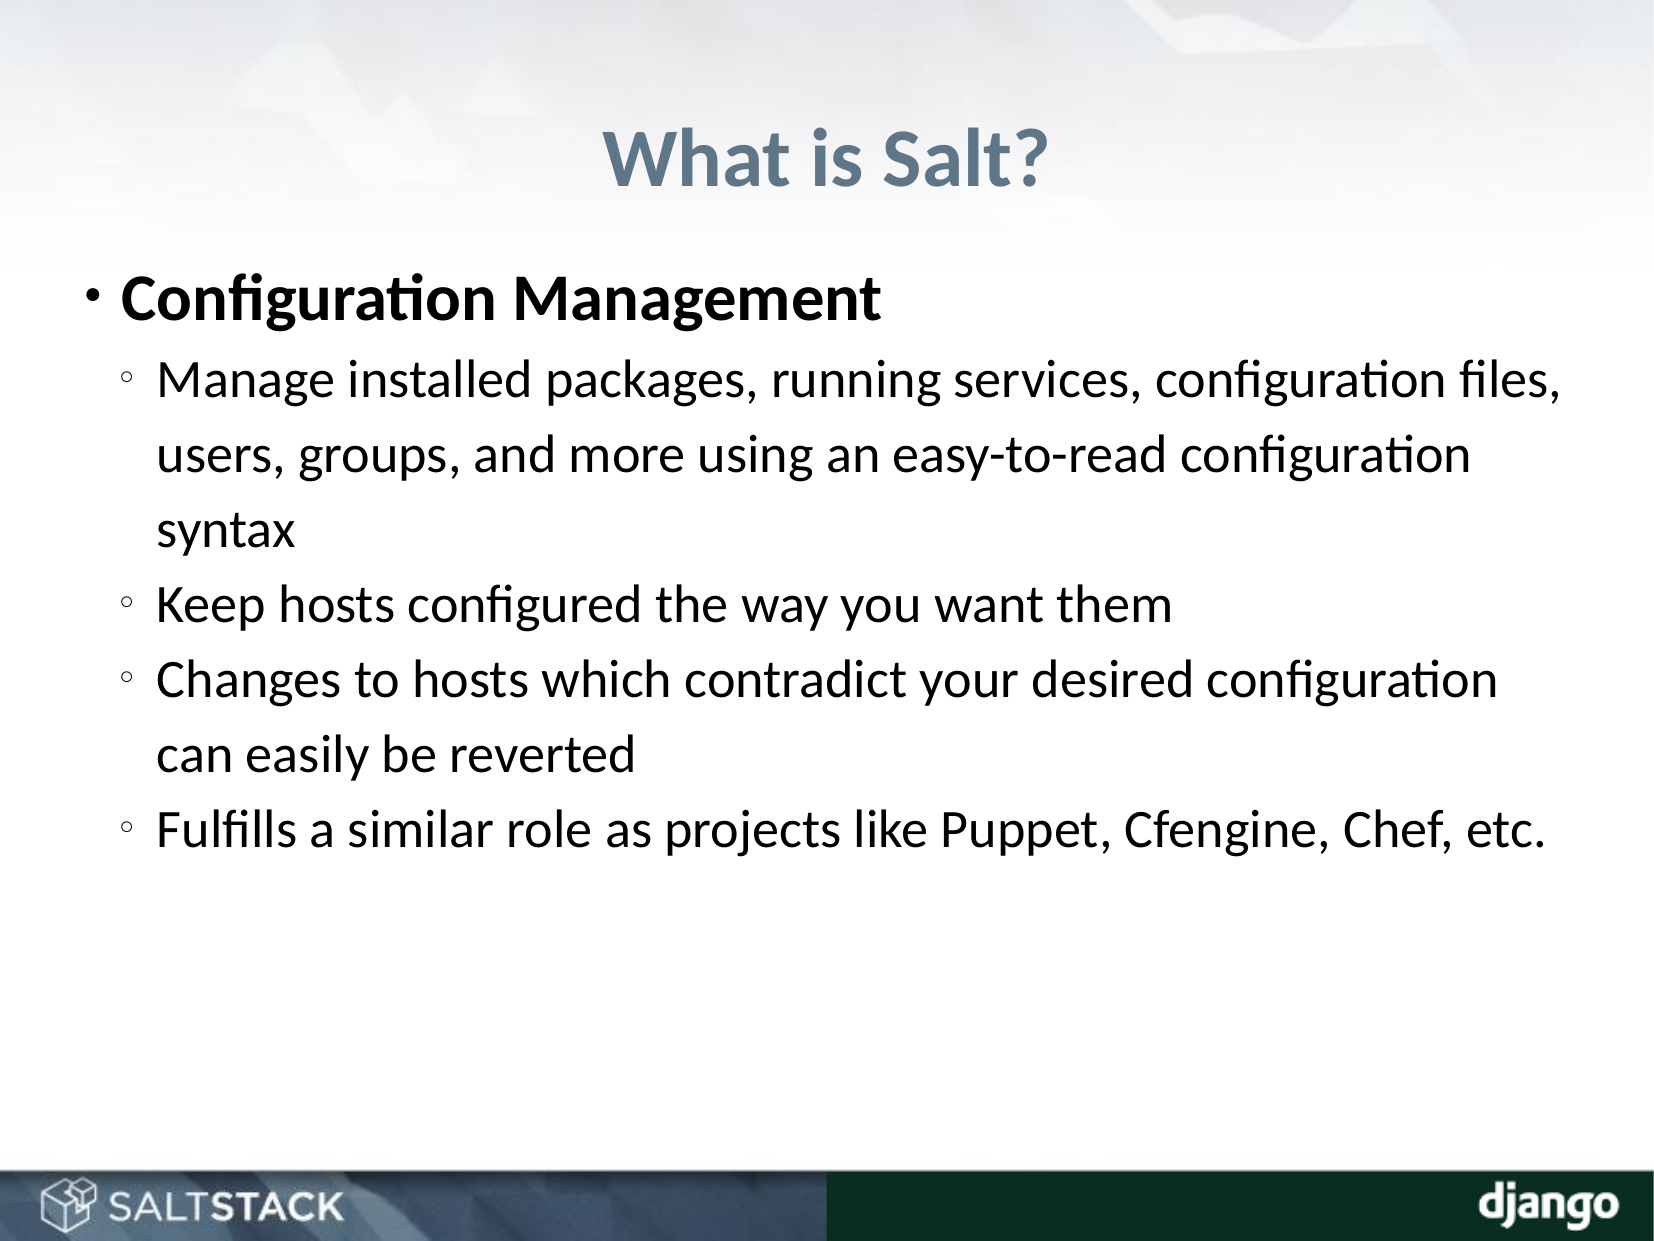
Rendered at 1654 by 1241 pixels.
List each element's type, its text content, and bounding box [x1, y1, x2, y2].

text_box Configuration Management Manage installed packages, running services, configuration files, users, groups, and more using an easy-to-read configuration syntax Keep hosts configured the way you want them Changes to hosts which contradict your desired configuration can easily be reverted Fulfills a similar role as projects like Puppet, Cfengine, Chef, etc. [69, 245, 1585, 1125]
picture [0, 0, 1654, 1241]
text_box What is Salt? [82, 49, 1571, 245]
